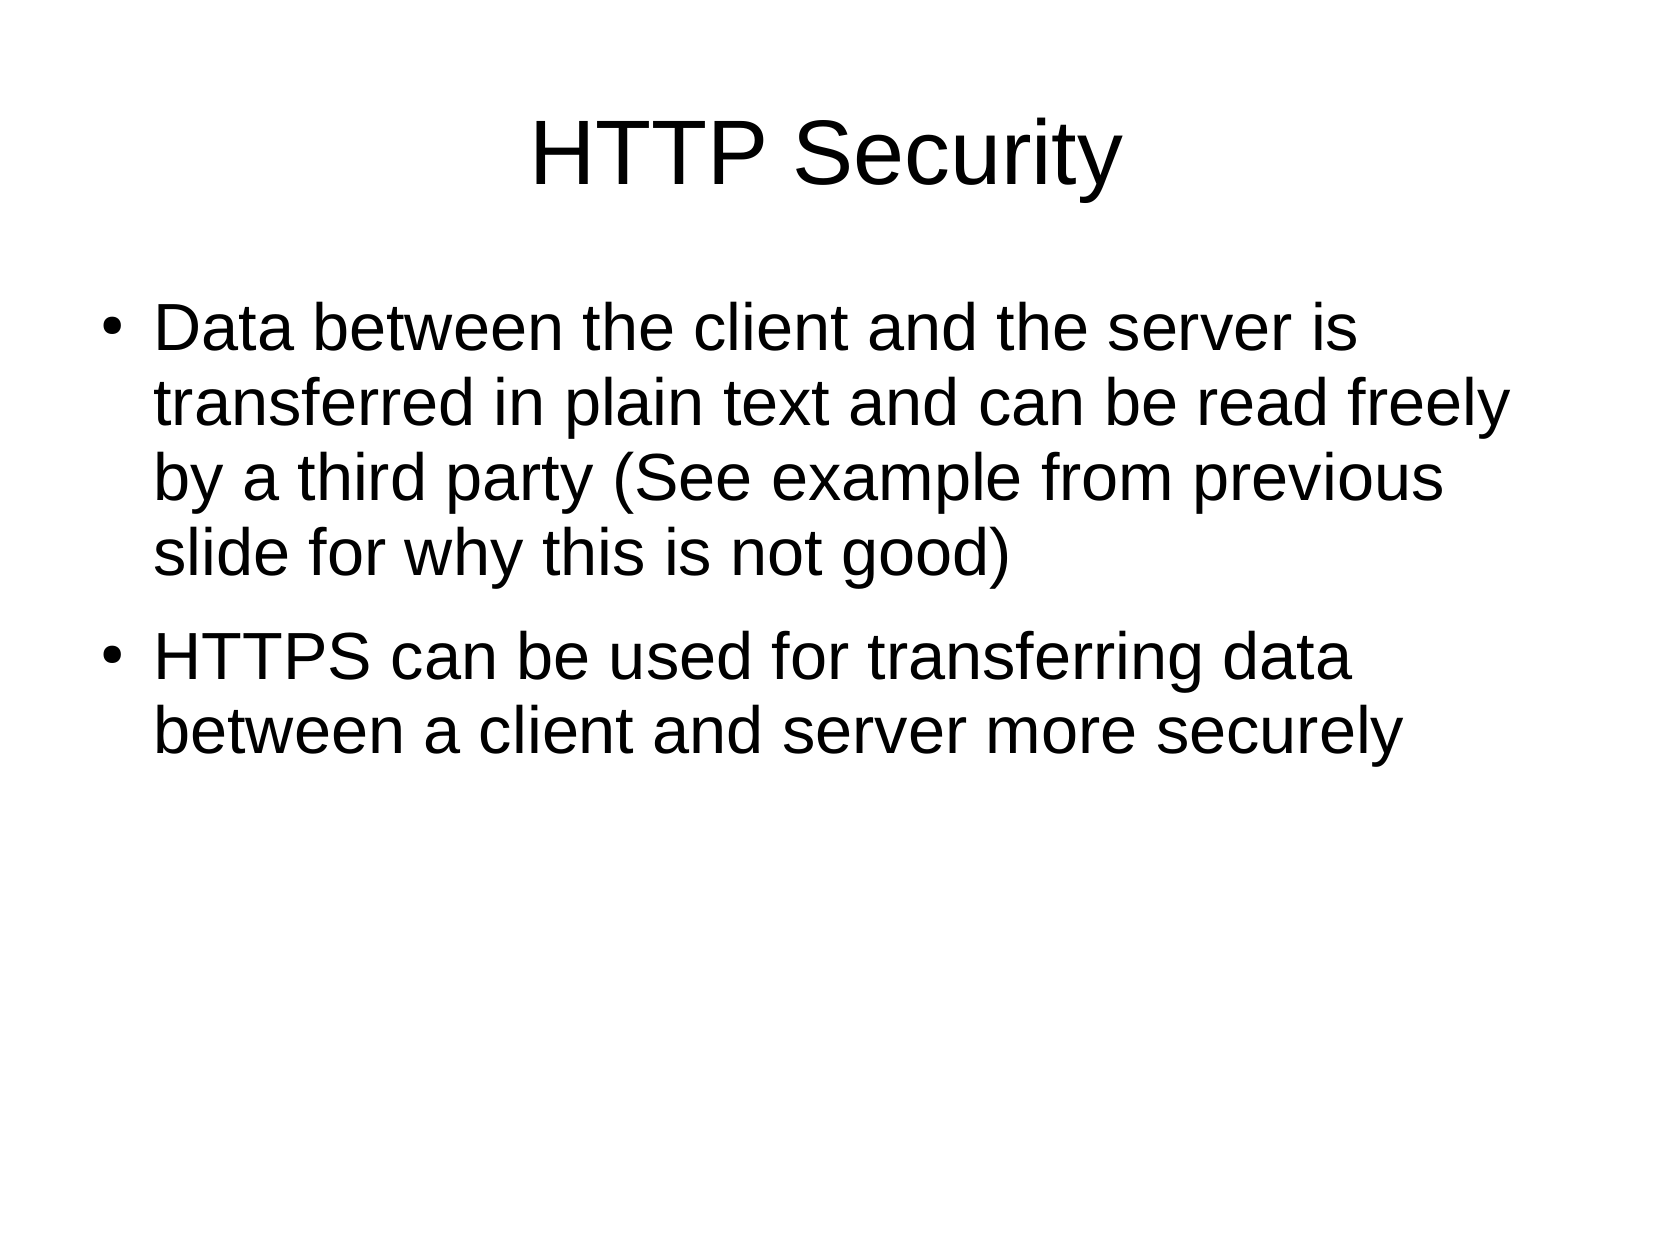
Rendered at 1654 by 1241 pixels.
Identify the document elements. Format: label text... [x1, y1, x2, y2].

title HTTP Security [82, 49, 1571, 257]
list Data between the client and the server is transferred in plain text and can be read freely by a third party (See example from previous slide for why this is not good) HTTPS can be used for transferring data between a client and server more securely [82, 290, 1571, 1010]
